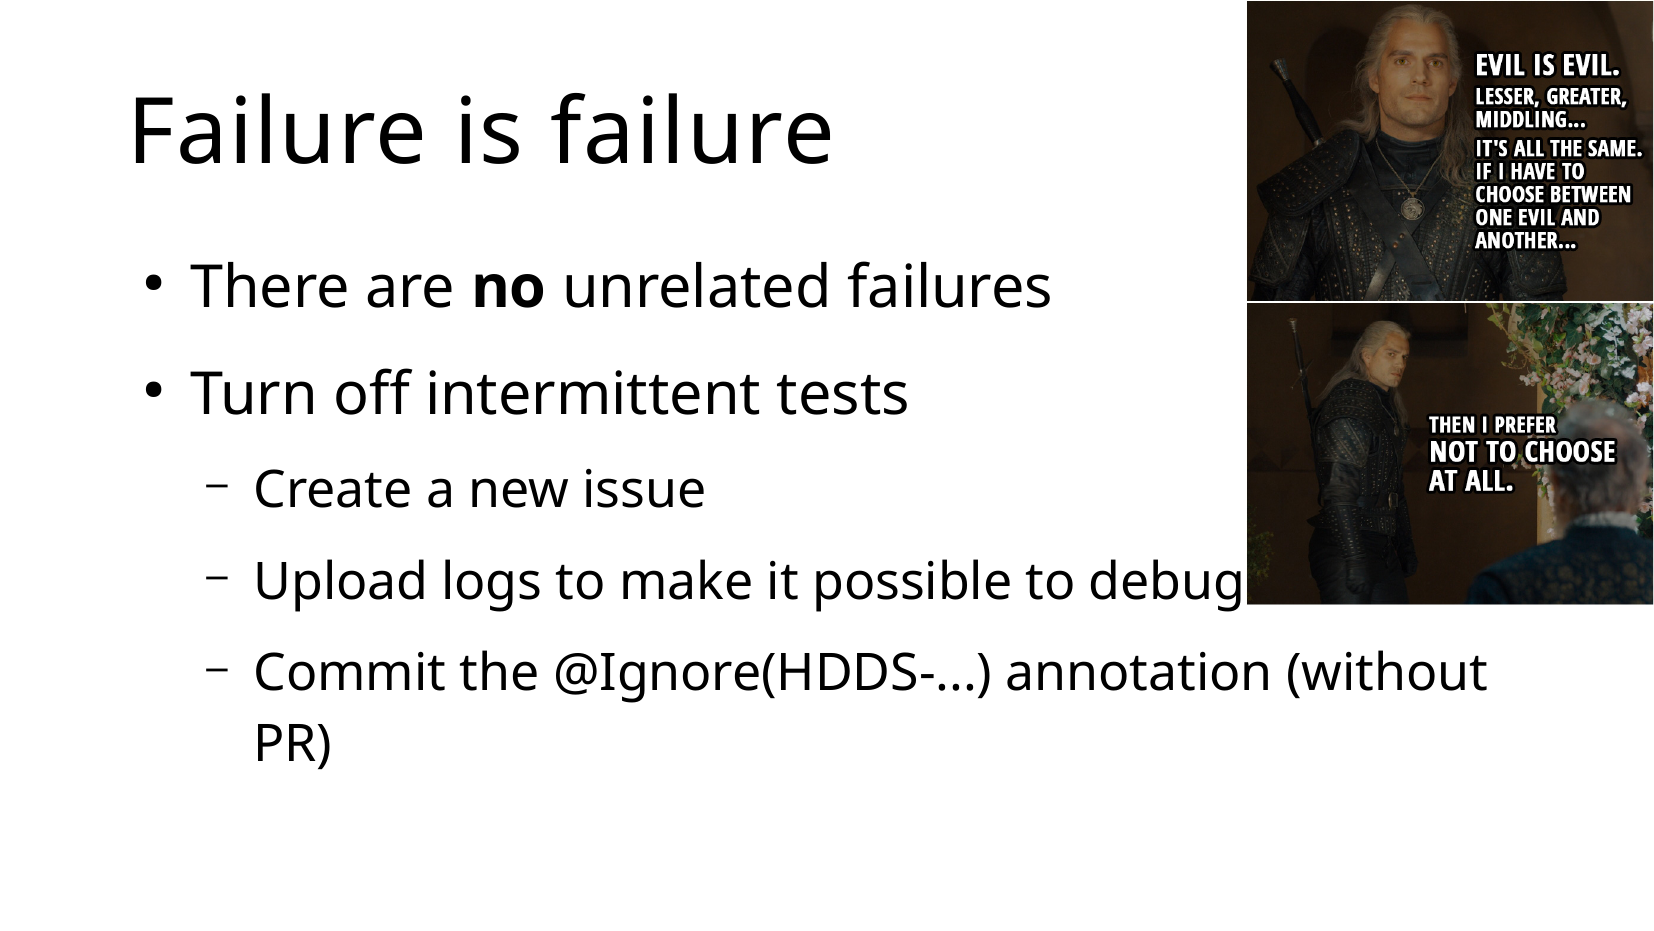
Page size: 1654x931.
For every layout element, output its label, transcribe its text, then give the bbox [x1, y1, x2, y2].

list There are no unrelated failures Turn off intermittent tests Create a new issue Upload logs to make it possible to debug Commit the @Ignore(HDDS-...) annotation (without PR) [127, 244, 1527, 784]
title Failure is failure [127, 69, 1246, 187]
picture [1246, 0, 1654, 605]
